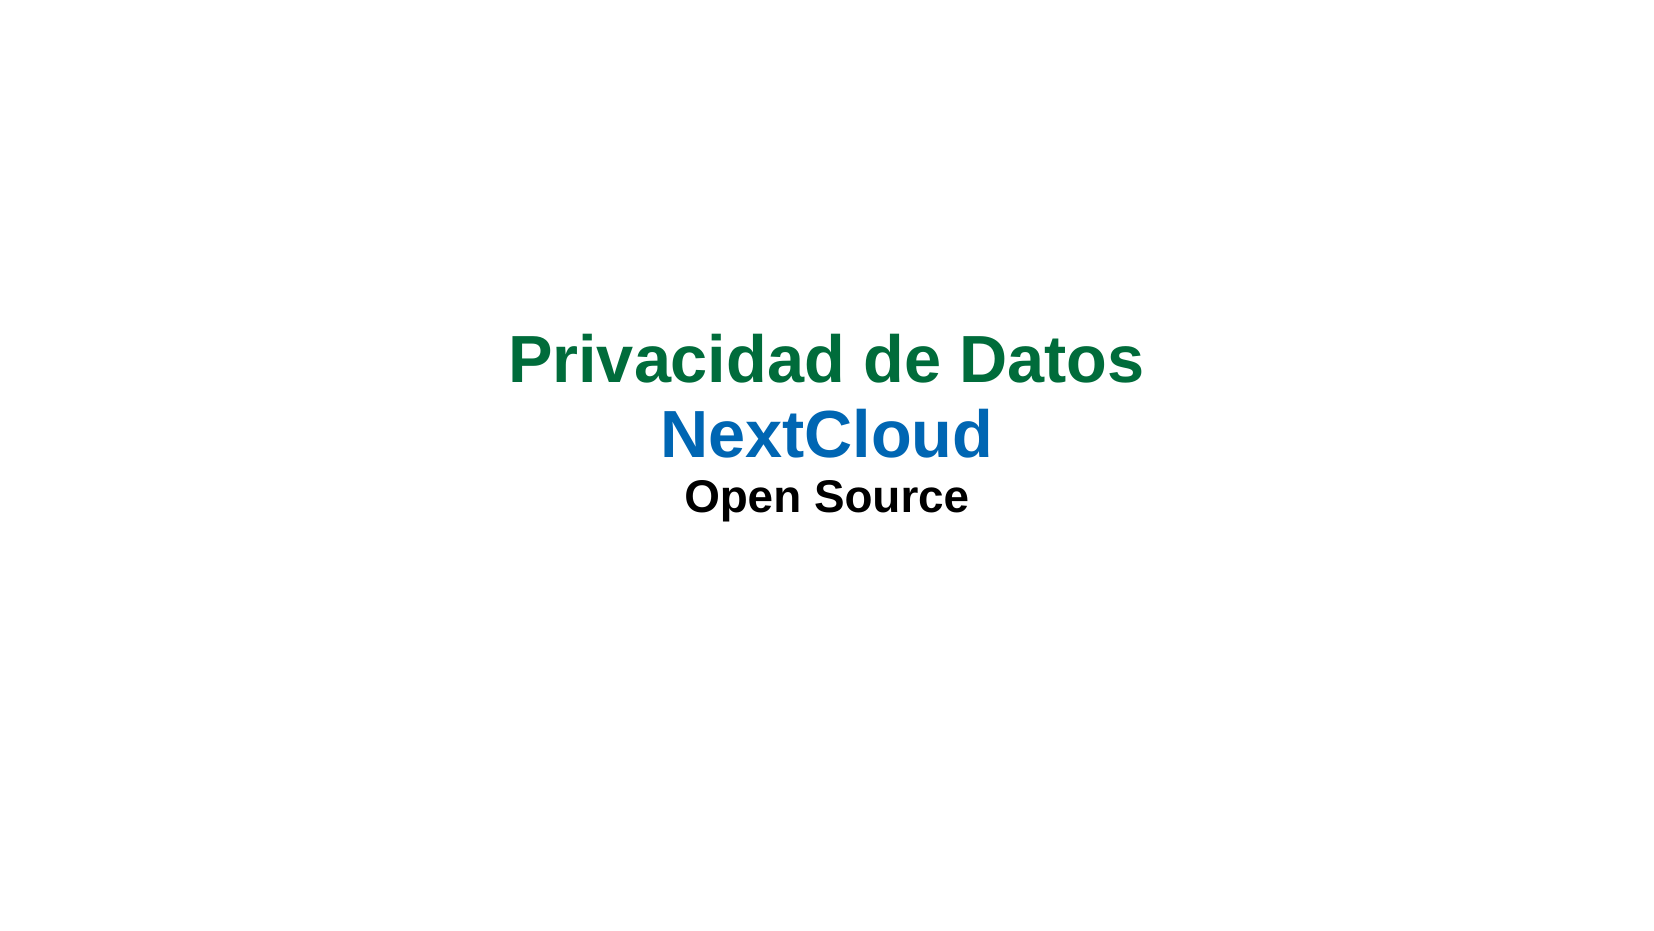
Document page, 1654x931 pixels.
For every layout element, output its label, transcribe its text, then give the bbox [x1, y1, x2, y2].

subtitle Privacidad de Datos NextCloud Open Source [82, 152, 1571, 693]
